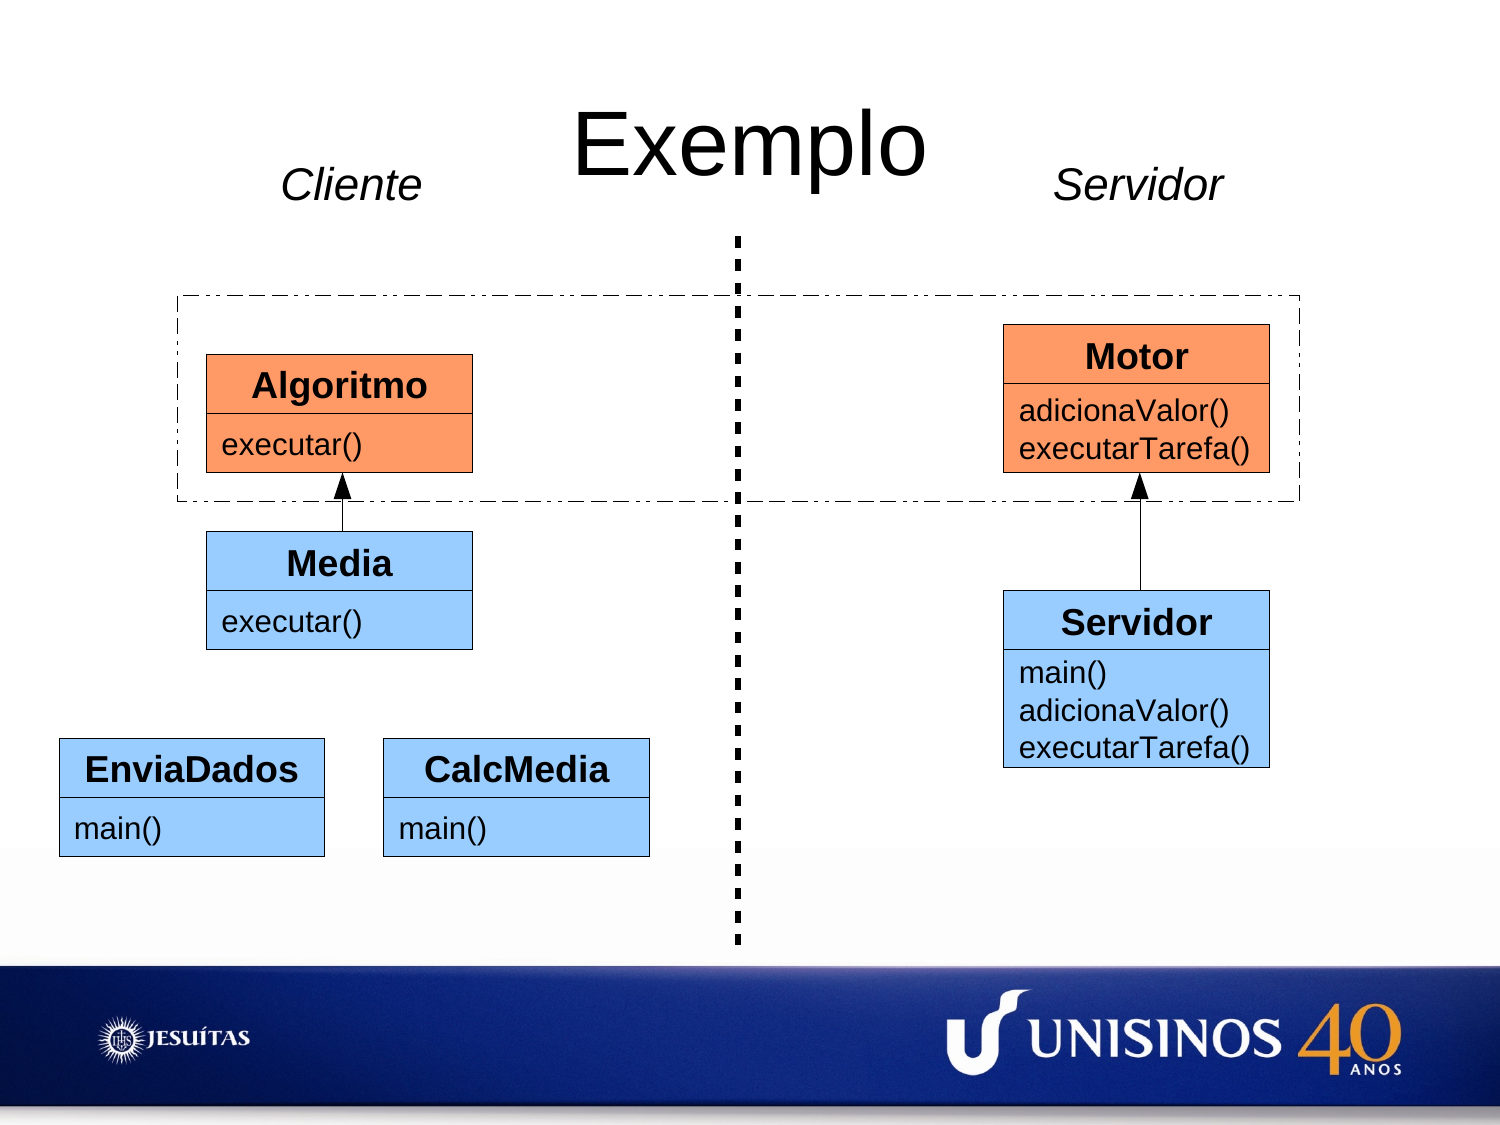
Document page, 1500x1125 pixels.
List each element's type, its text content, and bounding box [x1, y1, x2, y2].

text_box executar() [206, 413, 473, 473]
text_box main() [59, 797, 325, 857]
text_box EnviaDados [59, 738, 325, 797]
text_box Servidor [1038, 147, 1239, 218]
text_box executar() [206, 590, 473, 650]
text_box adicionaValor() executarTarefa() [1003, 383, 1270, 473]
text_box Motor [1003, 324, 1270, 383]
text_box main() adicionaValor() executarTarefa() [1003, 649, 1270, 768]
title Exemplo [75, 45, 1426, 233]
text_box main() [383, 797, 650, 857]
text_box Algoritmo [206, 354, 473, 413]
text_box Servidor [1003, 590, 1270, 649]
text_box CalcMedia [383, 738, 650, 797]
picture [0, 848, 1500, 1125]
text_box Media [206, 531, 473, 590]
text_box Cliente [265, 147, 439, 218]
